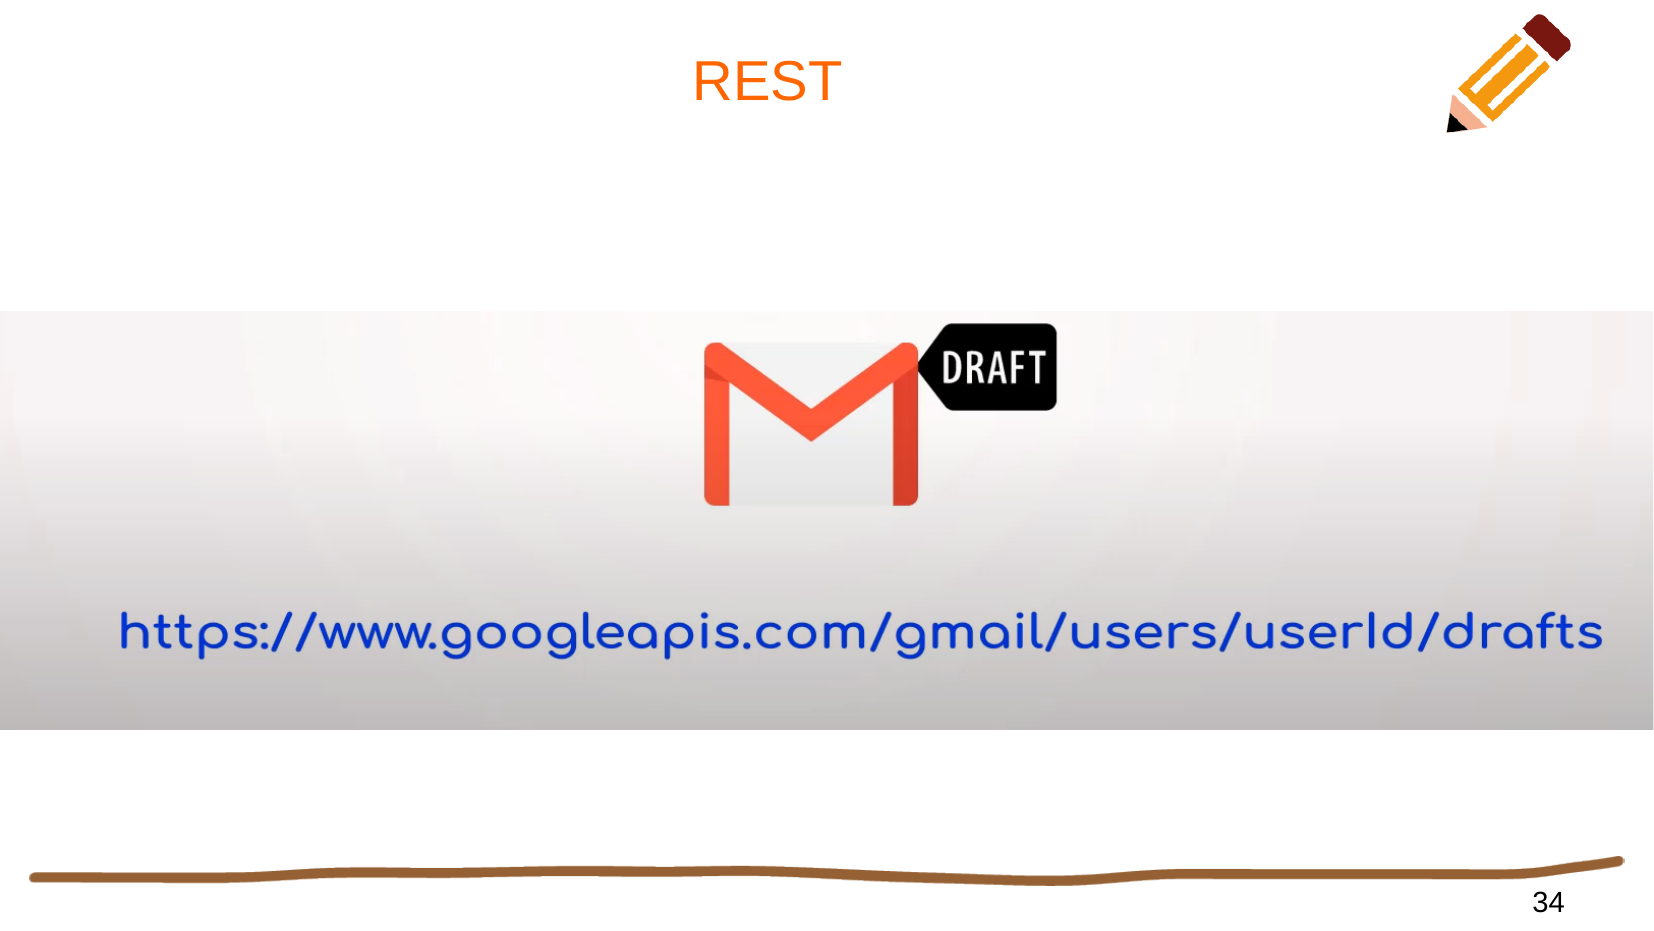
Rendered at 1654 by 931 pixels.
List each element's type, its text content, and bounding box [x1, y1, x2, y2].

picture [1446, 14, 1571, 133]
title REST [88, 29, 1447, 133]
picture [0, 311, 1654, 730]
picture [29, 856, 1625, 886]
